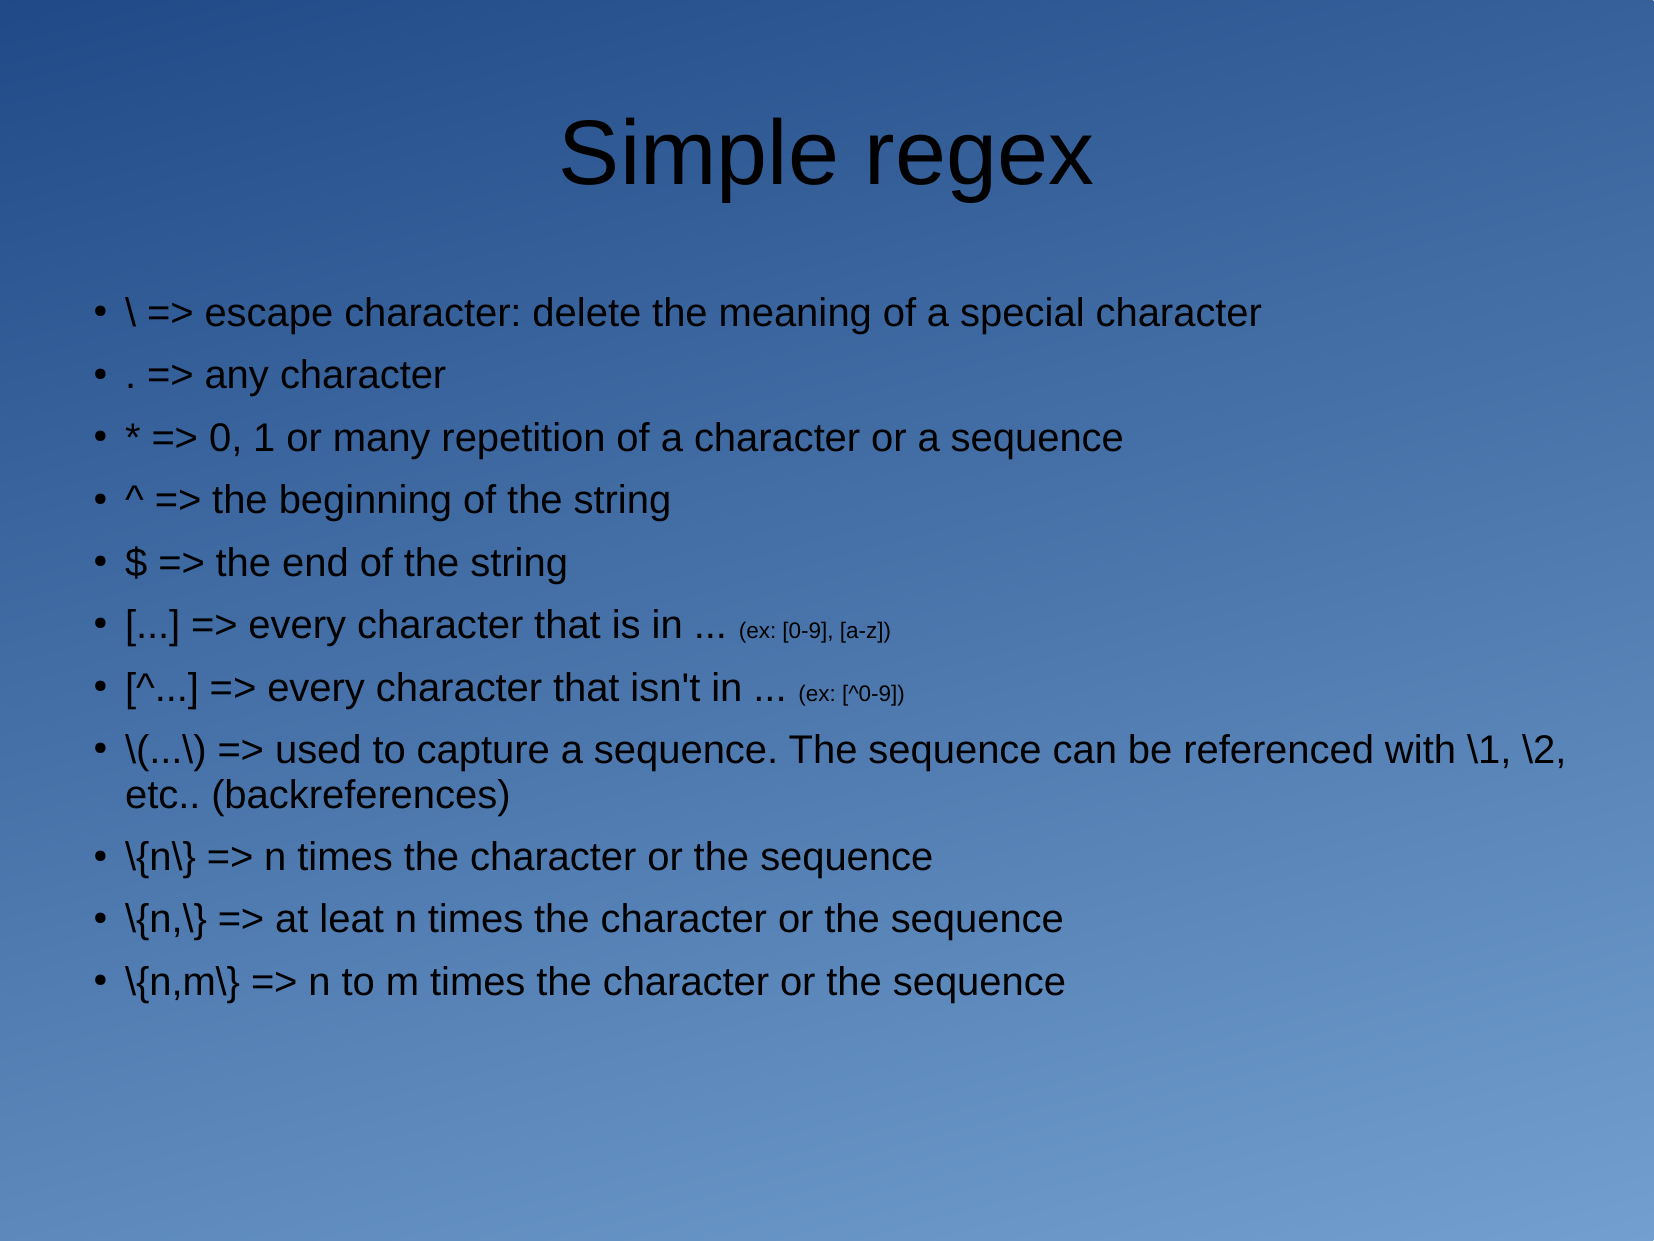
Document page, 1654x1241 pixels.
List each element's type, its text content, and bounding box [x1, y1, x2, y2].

list \ => escape character: delete the meaning of a special character . => any character * => 0, 1 or many repetition of a character or a sequence ^ => the beginning of the string $ => the end of the string [...] => every character that is in ... (ex: [0-9], [a-z]) [^...] => every character that isn't in ... (ex: [^0-9]) \(...\) => used to capture a sequence. The sequence can be referenced with \1, \2, etc.. (backreferences) \{n\} => n times the character or the sequence \{n,\} => at leat n times the character or the sequence \{n,m\} => n to m times the character or the sequence [82, 290, 1571, 1010]
title Simple regex [82, 49, 1571, 257]
